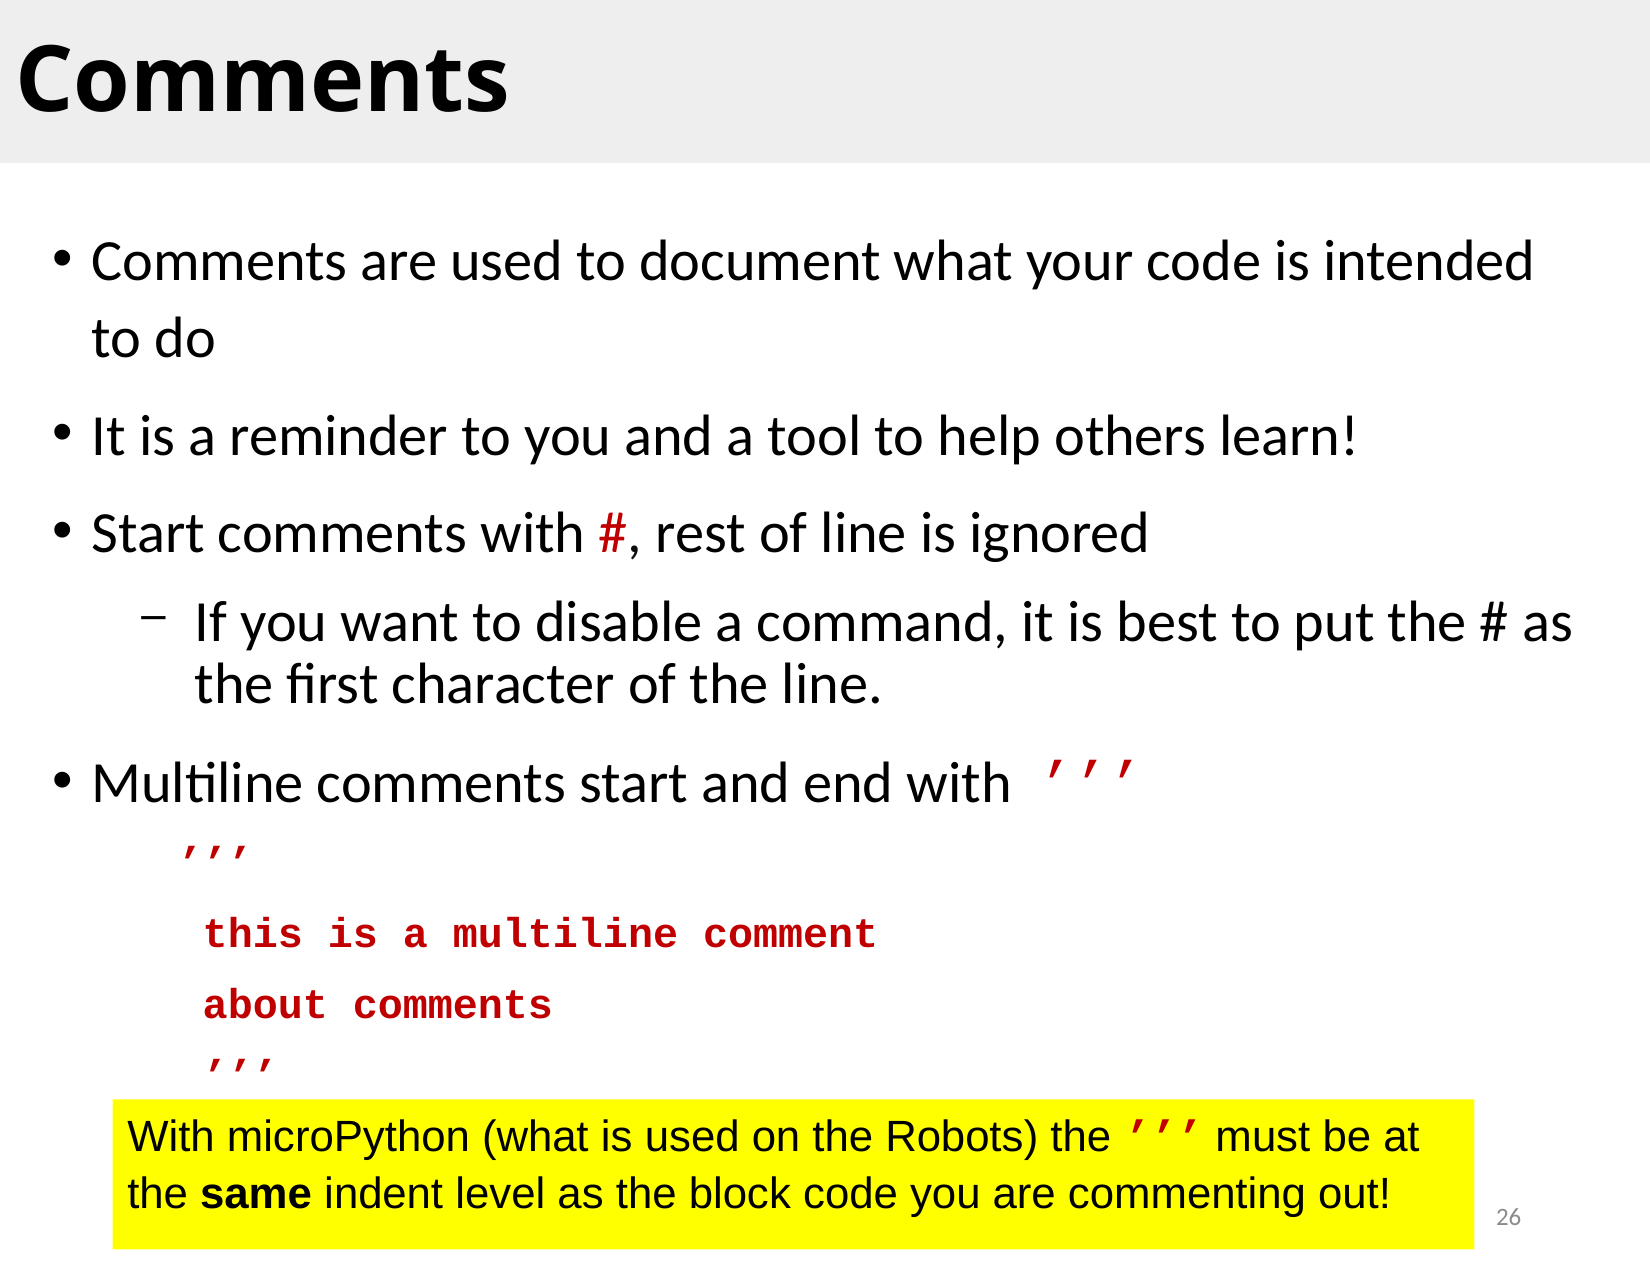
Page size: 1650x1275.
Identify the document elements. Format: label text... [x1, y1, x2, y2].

list Comments are used to document what your code is intended to do It is a reminder to you and a tool to help others learn! Start comments with #, rest of line is ignored If you want to disable a command, it is best to put the # as the first character of the line. Multiline comments start and end with ’’’ ’’’ this is a multiline comment about comments ’’’ [37, 207, 1595, 1190]
text_box With microPython (what is used on the Robots) the ’’’ must be at the same indent level as the block code you are commenting out! [112, 1099, 1475, 1250]
title Comments [0, 0, 1650, 163]
